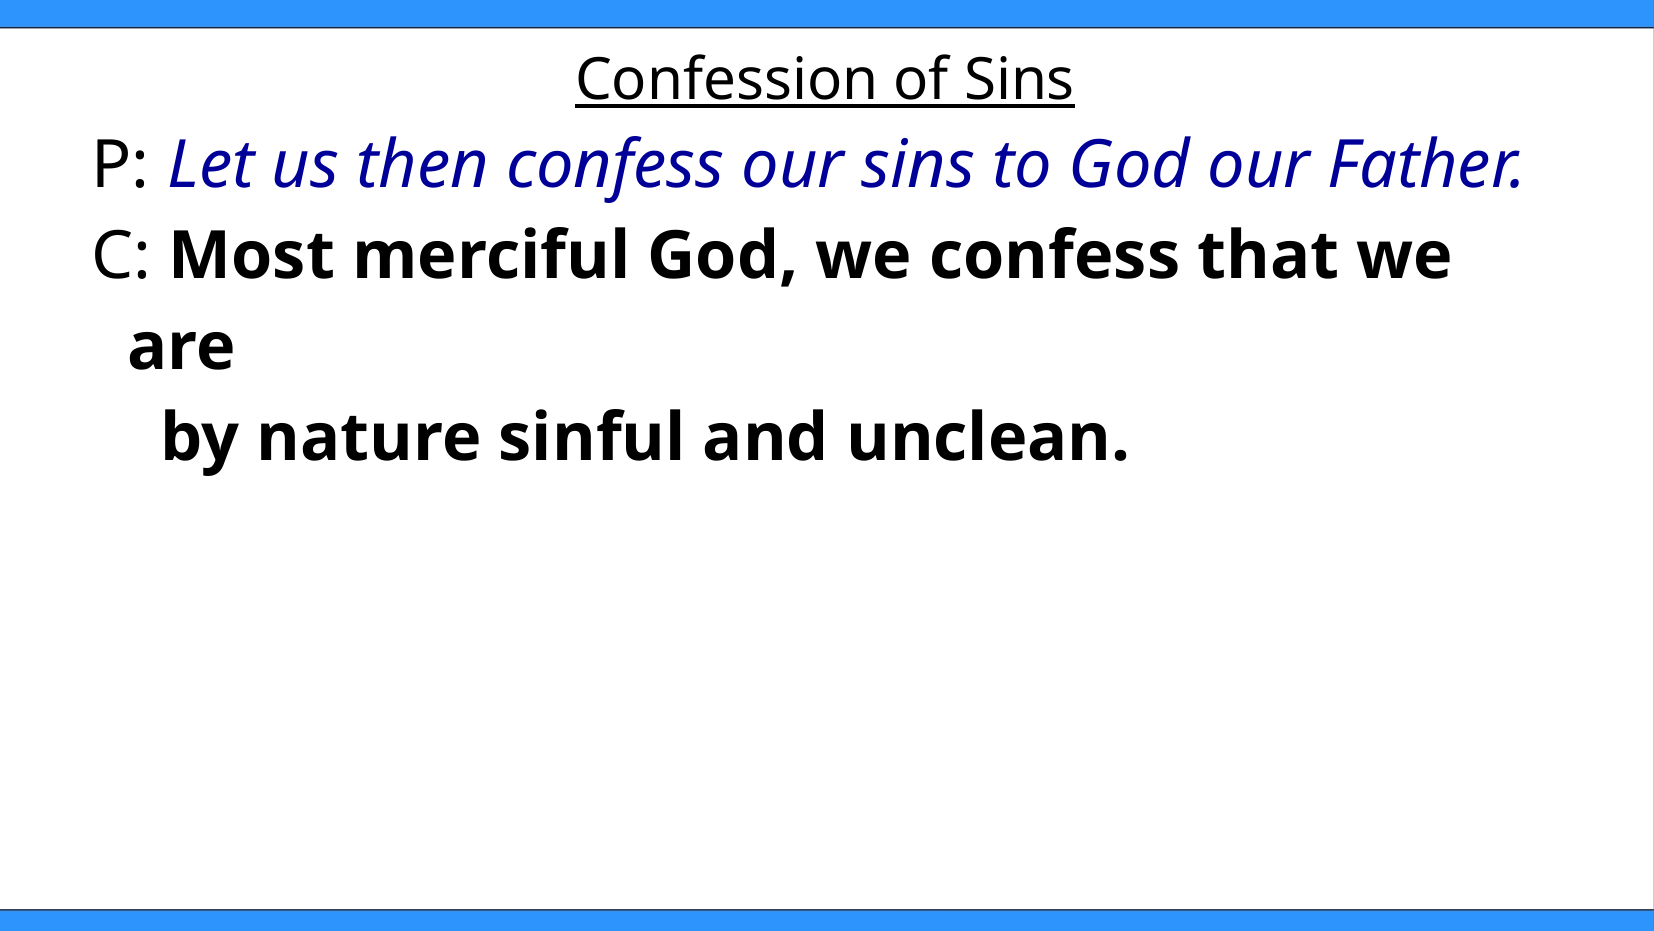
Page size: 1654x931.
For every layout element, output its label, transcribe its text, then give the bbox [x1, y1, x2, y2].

picture [0, 0, 1654, 931]
text_box Confession of Sins P: Let us then confess our sins to God our Father. C: Most merciful God, we confess that we are by nature sinful and unclean. [75, 30, 1576, 413]
